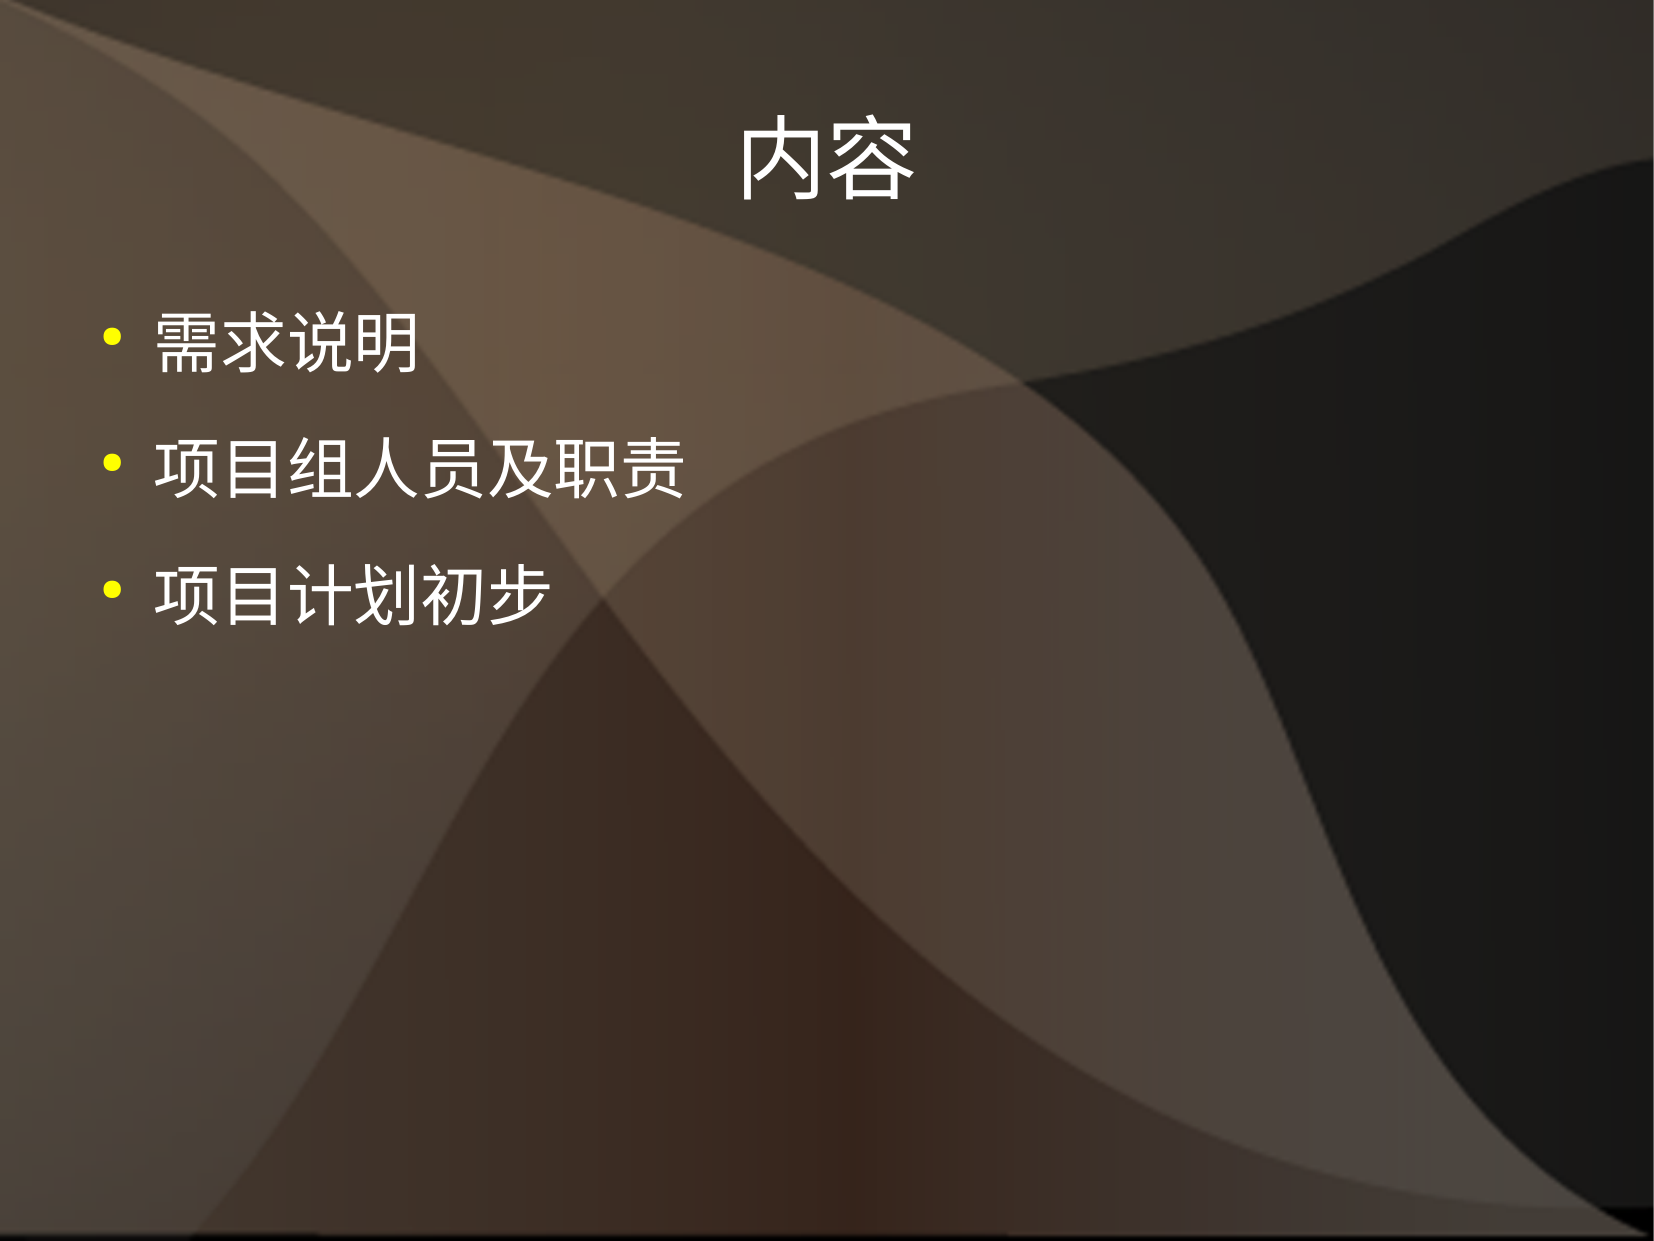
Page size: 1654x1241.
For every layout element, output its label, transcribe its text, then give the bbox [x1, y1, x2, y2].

list 需求说明 项目组人员及职责 项目计划初步 [82, 290, 1571, 1010]
title 内容 [82, 49, 1571, 257]
picture [0, 0, 1654, 1241]
